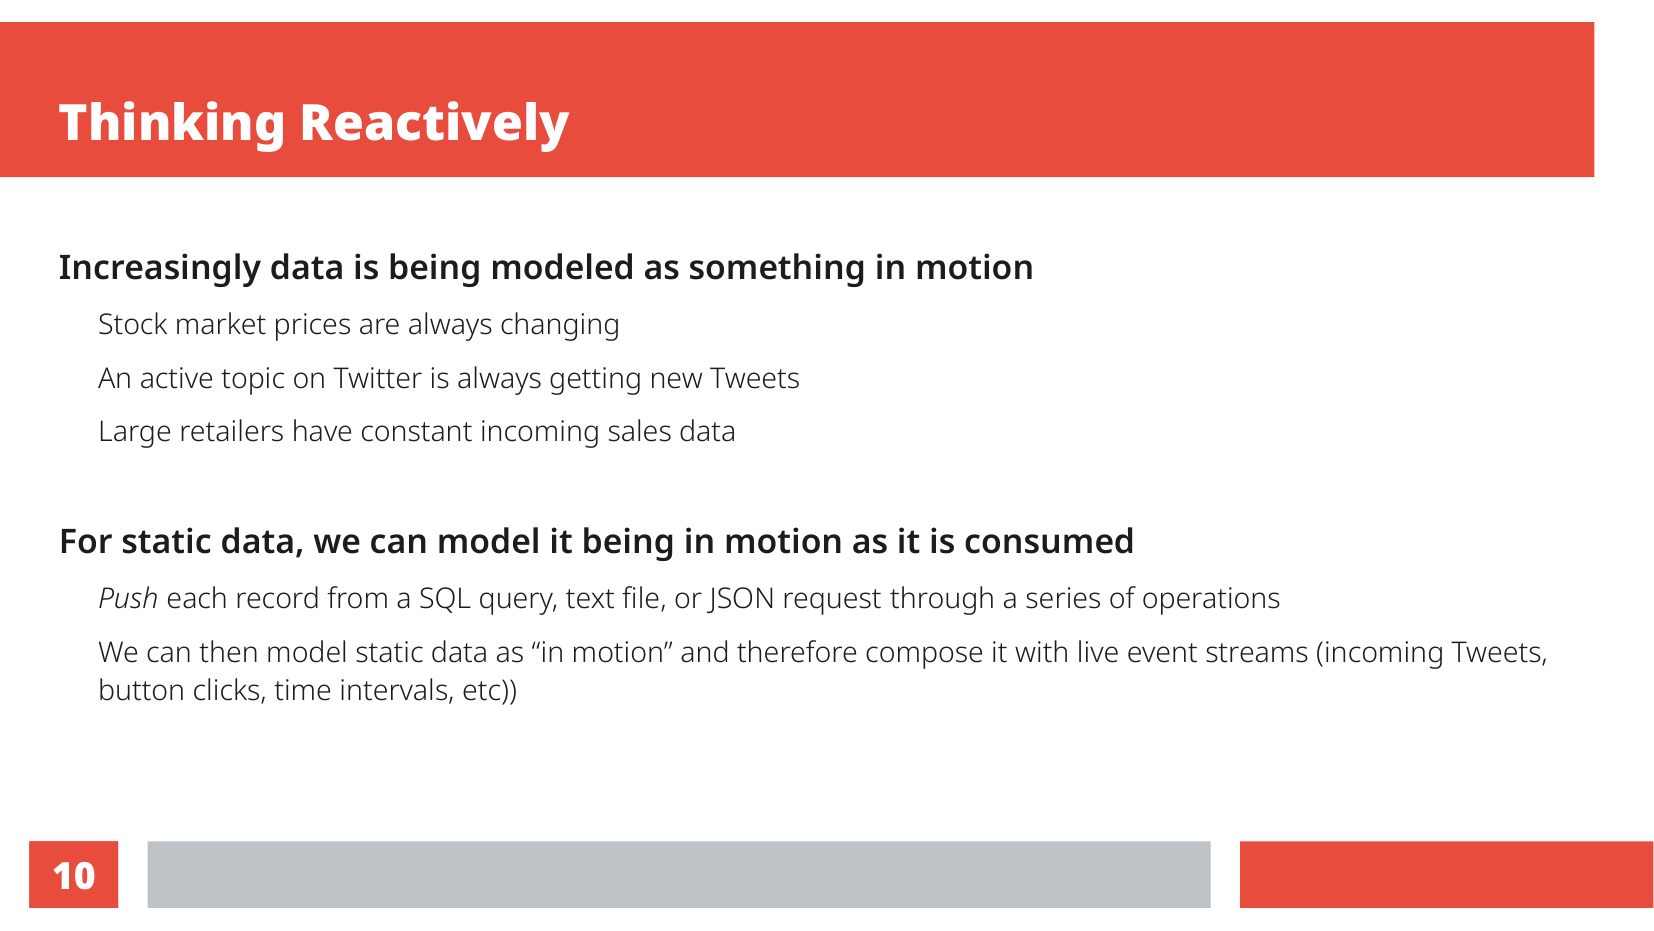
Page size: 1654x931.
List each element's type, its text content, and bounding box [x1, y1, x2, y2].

list Increasingly data is being modeled as something in motion Stock market prices are always changing An active topic on Twitter is always getting new Tweets Large retailers have constant incoming sales data For static data, we can model it being in motion as it is consumed Push each record from a SQL query, text file, or JSON request through a series of operations We can then model static data as “in motion” and therefore compose it with live event streams (incoming Tweets, button clicks, time intervals, etc)) [58, 243, 1565, 820]
title Thinking Reactively [58, 44, 1595, 155]
